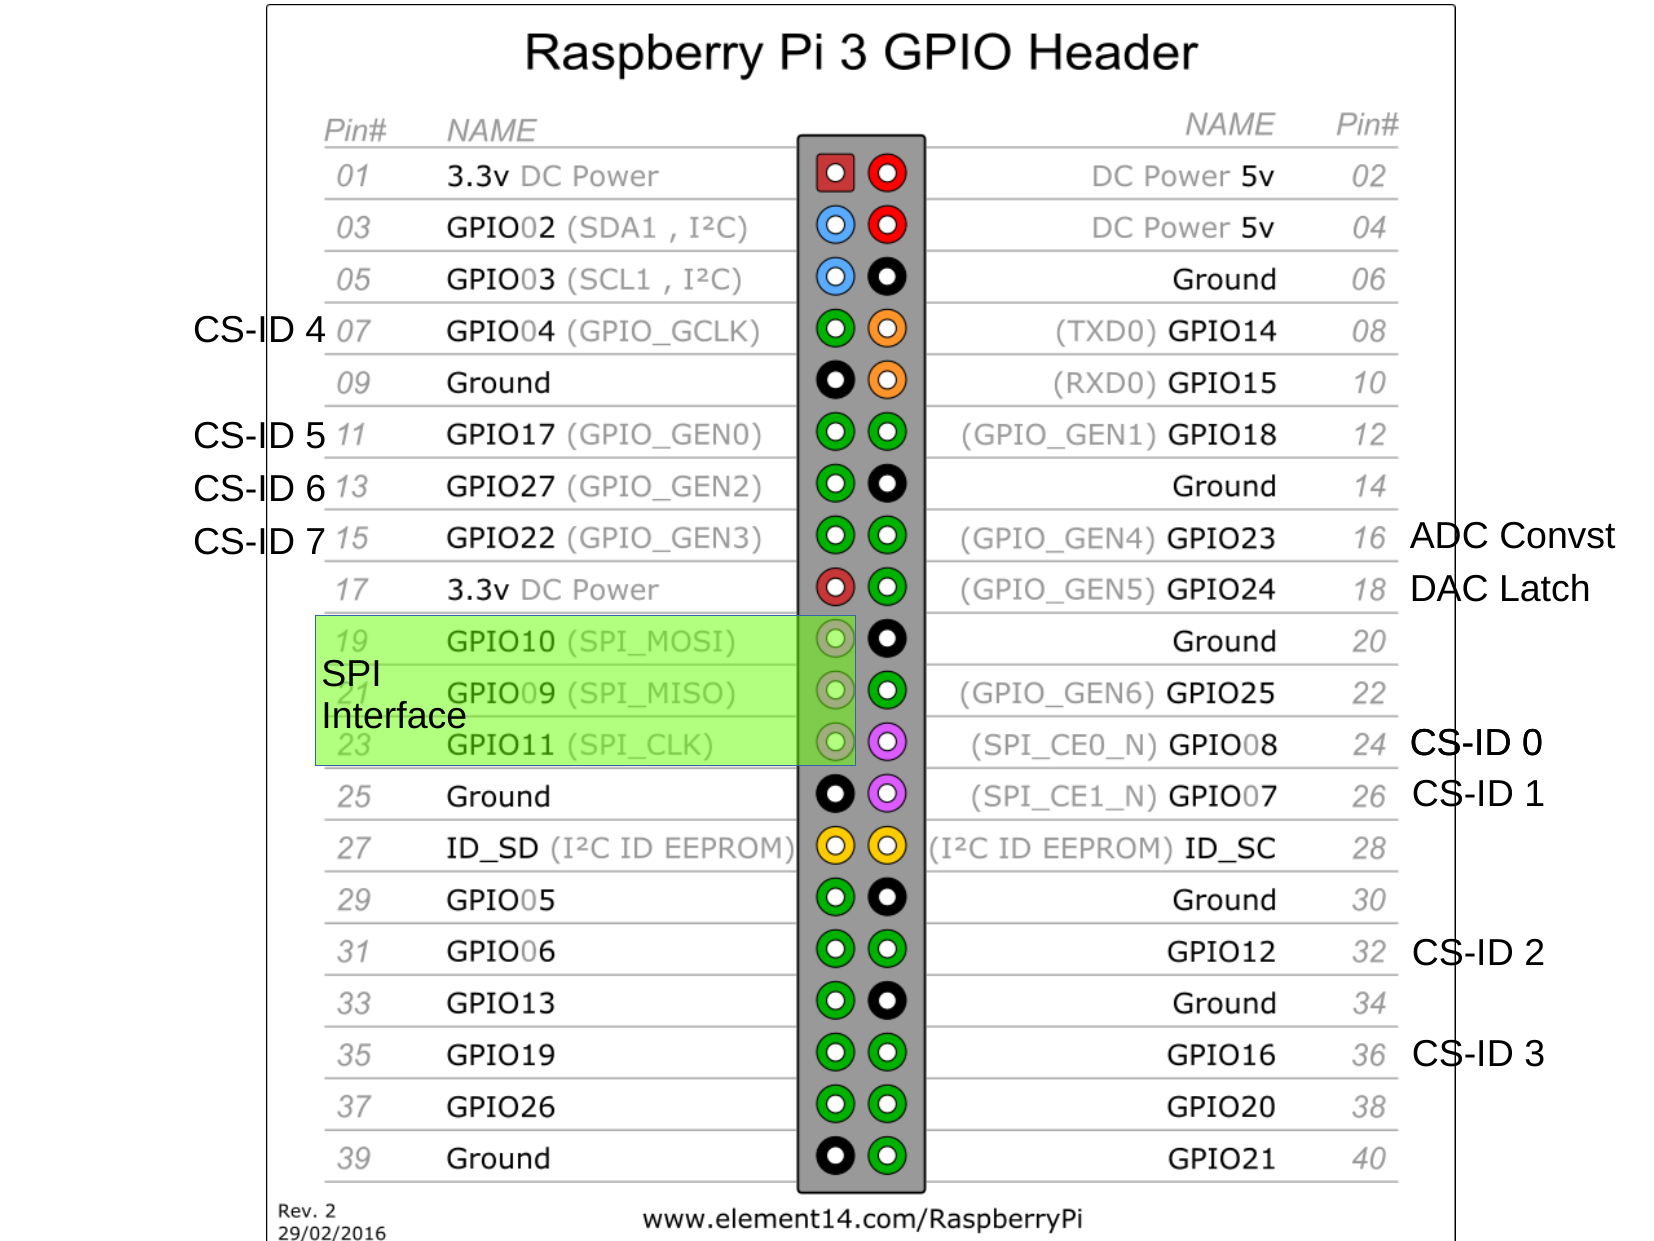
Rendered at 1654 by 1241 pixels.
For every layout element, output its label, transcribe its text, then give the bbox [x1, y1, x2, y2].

text_box CS-ID 1 [1397, 765, 1561, 822]
text_box ADC Convst [1395, 507, 1631, 565]
text_box CS-ID 7 [178, 513, 342, 571]
picture [266, 4, 1456, 1241]
text_box CS-ID 2 [1397, 924, 1561, 982]
text_box DAC Latch [1395, 565, 1606, 618]
text_box CS-ID 3 [1397, 1024, 1561, 1082]
text_box CS-ID 0 [1395, 714, 1558, 771]
text_box CS-ID 5 [178, 407, 342, 460]
text_box [315, 615, 856, 766]
text_box SPI Interface [306, 645, 517, 744]
text_box CS-ID 4 [178, 300, 342, 358]
text_box CS-ID 6 [178, 460, 342, 513]
